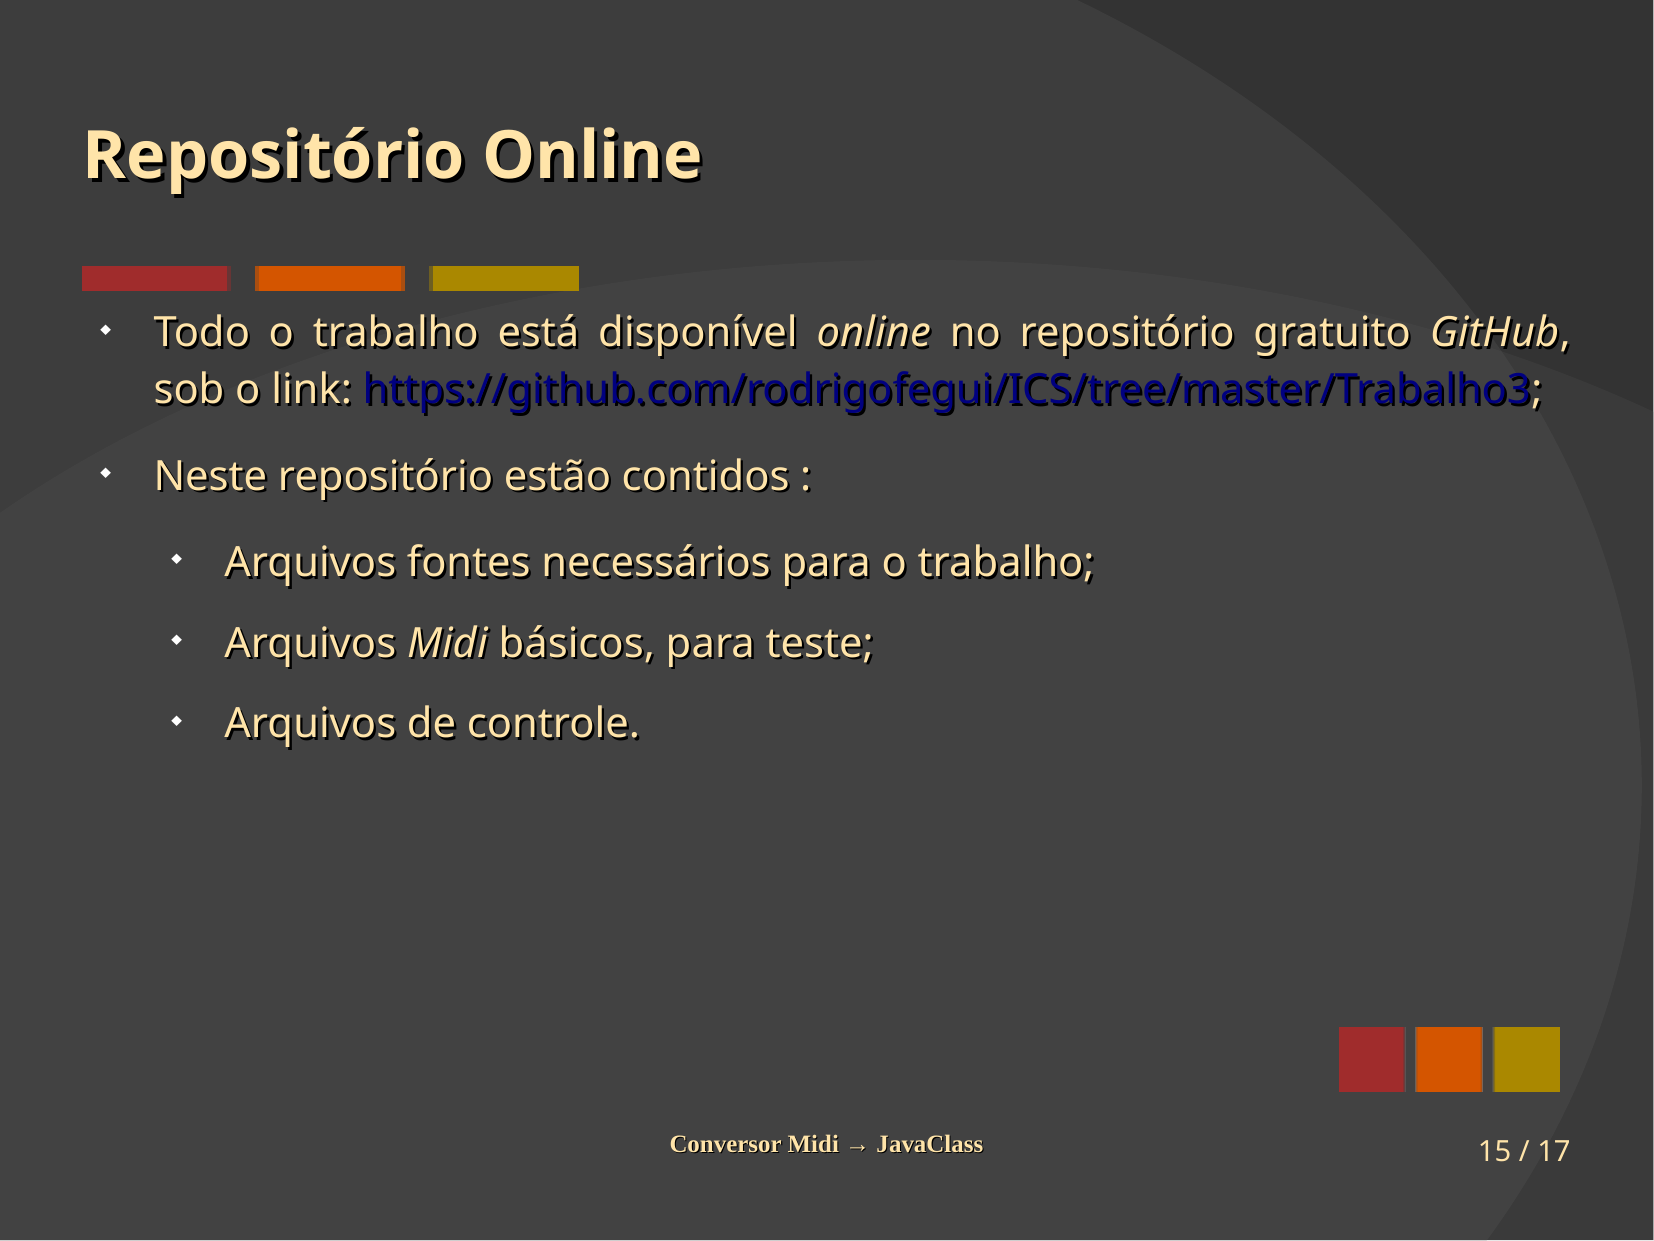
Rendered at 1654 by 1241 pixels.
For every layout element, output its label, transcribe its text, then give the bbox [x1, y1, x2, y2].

list Todo o trabalho está disponível online no repositório gratuito GitHub, sob o link: https://github.com/rodrigofegui/ICS/tree/master/Trabalho3; Neste repositório estão contidos : Arquivos fontes necessários para o trabalho; Arquivos Midi básicos, para teste; Arquivos de controle. [82, 302, 1571, 1022]
picture [82, 266, 579, 291]
picture [1339, 1027, 1560, 1092]
title Repositório Online [82, 49, 1571, 257]
